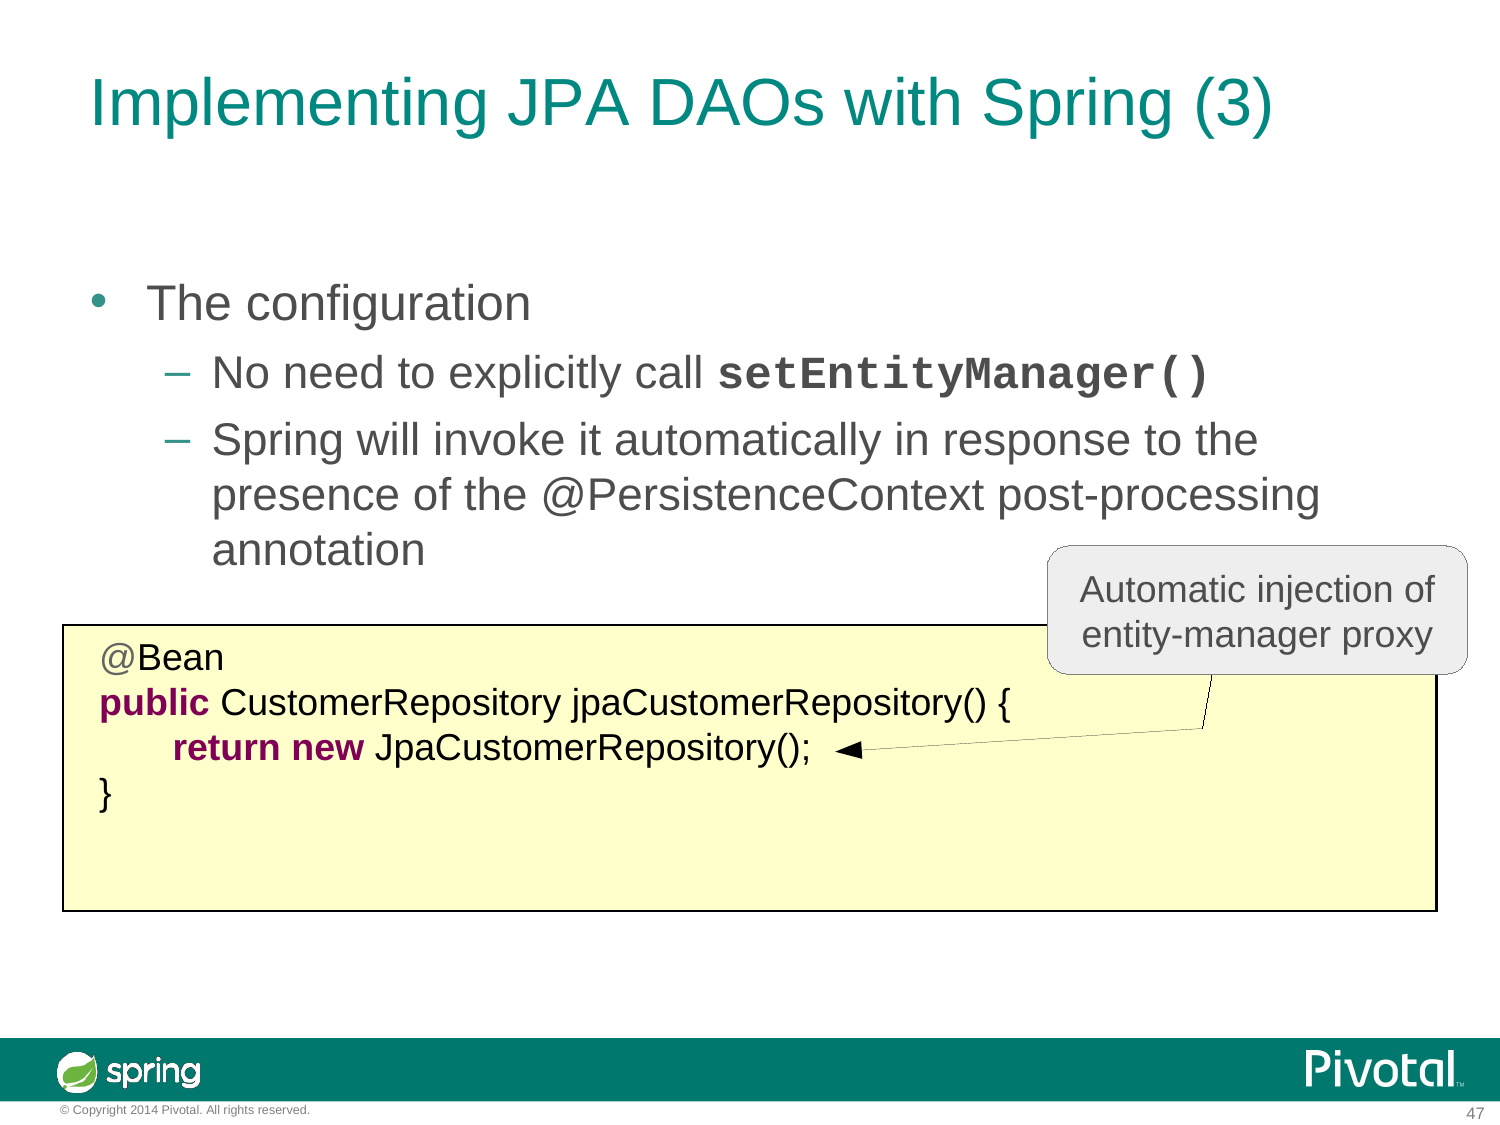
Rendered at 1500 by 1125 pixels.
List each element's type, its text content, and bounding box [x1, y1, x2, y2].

text_box @Bean public CustomerRepository jpaCustomerRepository() { return new JpaCustomerRepository(); } [1426, 675, 1437, 911]
picture [32, 1041, 210, 1103]
picture [1306, 1050, 1464, 1087]
list The configuration No need to explicitly call setEntityManager() Spring will invoke it automatically in response to the presence of the @PersistenceContext post-processing annotation [75, 262, 1426, 1005]
text_box Automatic injection of entity-manager proxy [1047, 545, 1468, 675]
text_box @Bean public CustomerRepository jpaCustomerRepository() { return new JpaCustomerRepository(); } [63, 625, 75, 911]
title Implementing JPA DAOs with Spring (3) [75, 45, 1426, 233]
